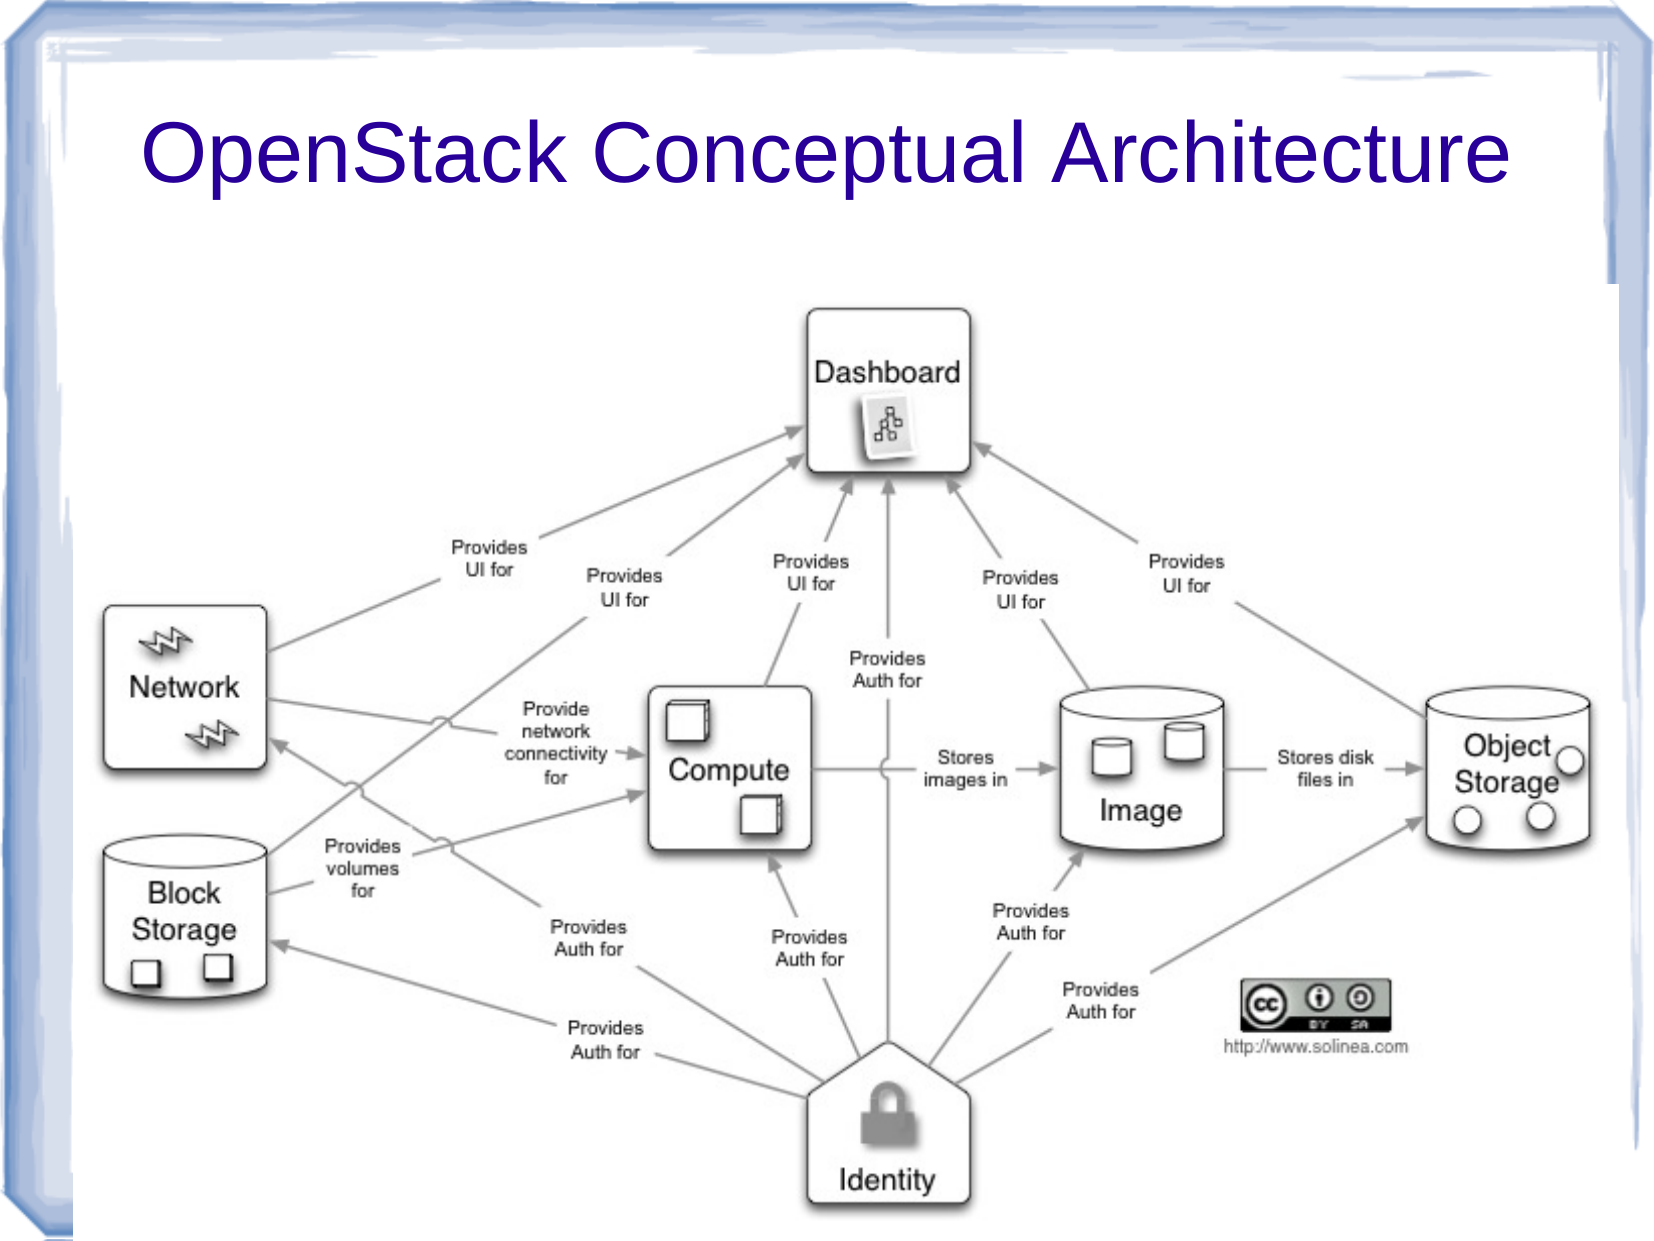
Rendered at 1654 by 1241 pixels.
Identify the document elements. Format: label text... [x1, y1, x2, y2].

picture [0, 0, 1654, 1241]
title OpenStack Conceptual Architecture [82, 49, 1571, 257]
